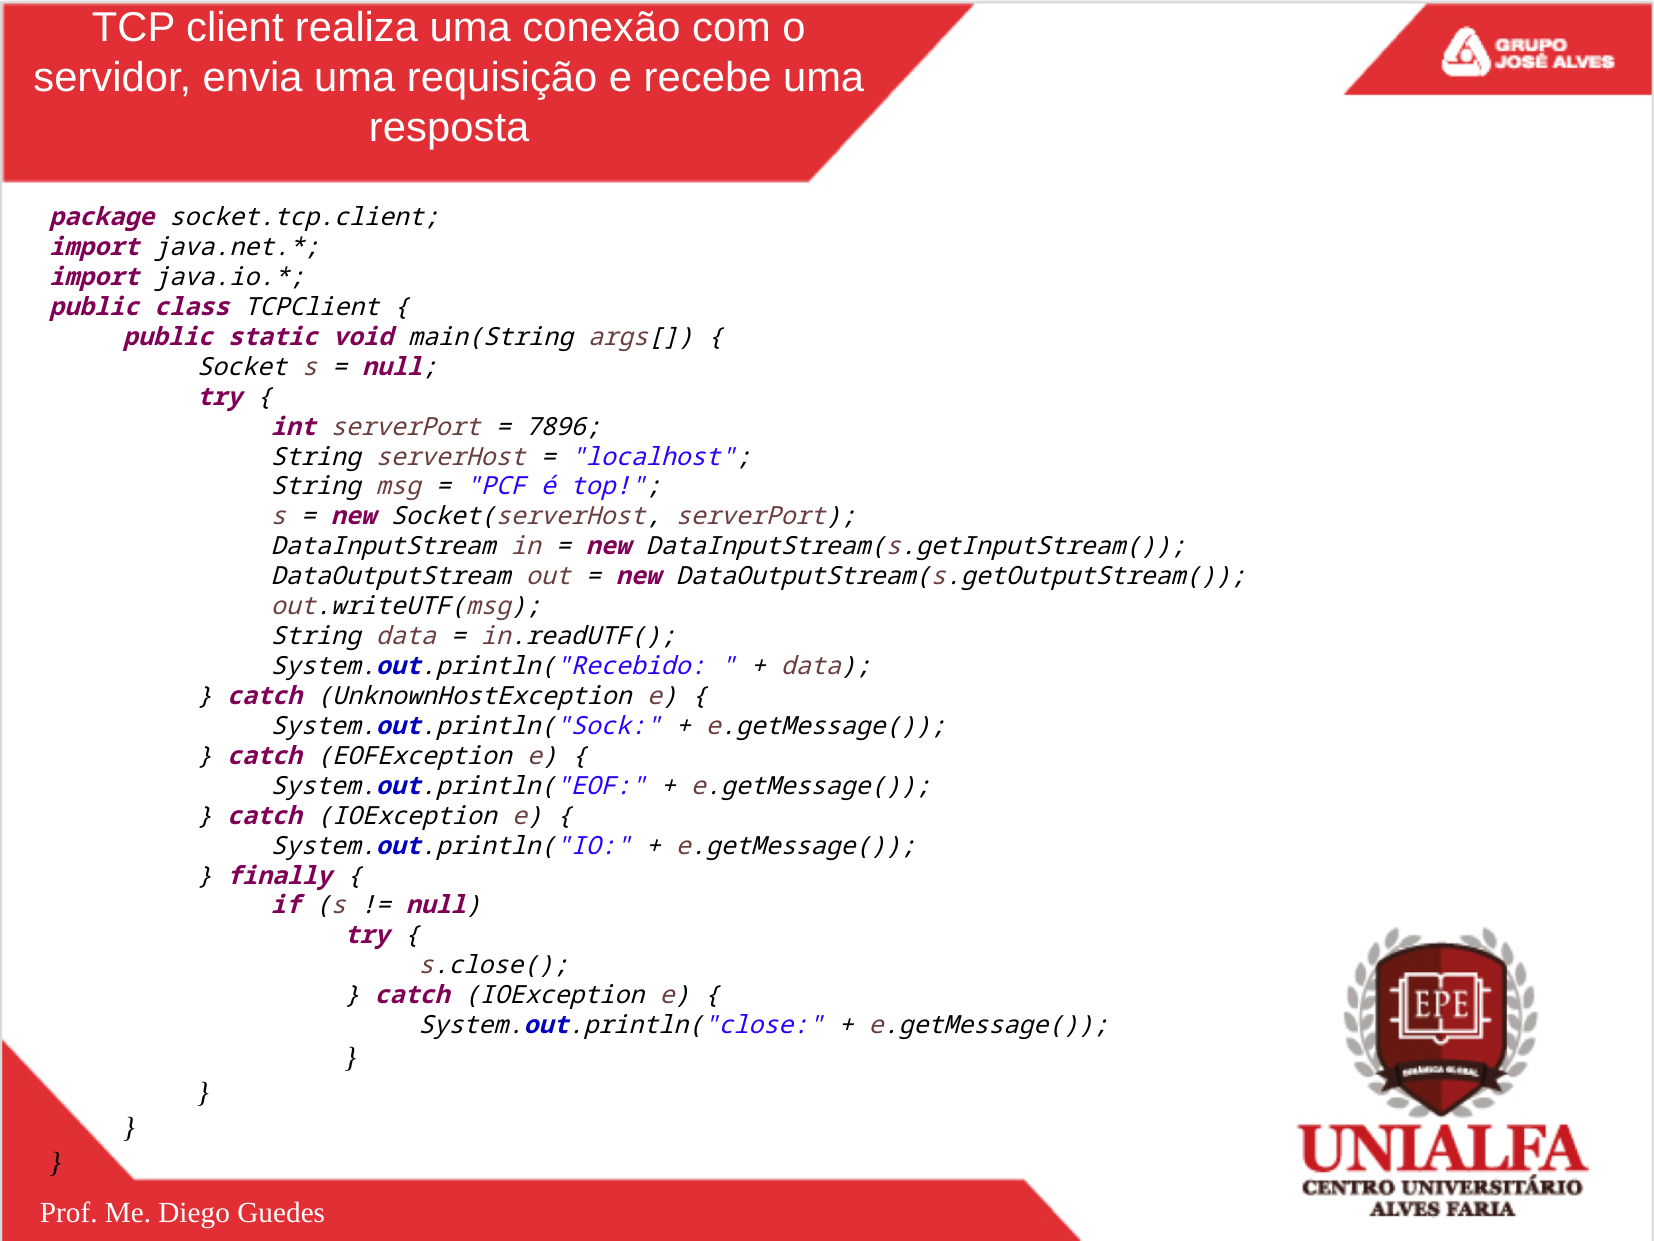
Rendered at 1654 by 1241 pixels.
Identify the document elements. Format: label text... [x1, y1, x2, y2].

text_box package socket.tcp.client; import java.net.*; import java.io.*; public class TCPClient { public static void main(String args[]) { Socket s = null; try { int serverPort = 7896; String serverHost = "localhost"; String msg = "PCF é top!"; s = new Socket(serverHost, serverPort); DataInputStream in = new DataInputStream(s.getInputStream()); DataOutputStream out = new DataOutputStream(s.getOutputStream()); out.writeUTF(msg); String data = in.readUTF(); System.out.println("Recebido: " + data); } catch (UnknownHostException e) { System.out.println("Sock:" + e.getMessage()); } catch (EOFException e) { System.out.println("EOF:" + e.getMessage()); } catch (IOException e) { System.out.println("IO:" + e.getMessage()); } finally { if (s != null) try { s.close(); } catch (IOException e) { System.out.println("close:" + e.getMessage()); } } } } [49, 200, 1462, 1045]
picture [0, 0, 1654, 1241]
title TCP client realiza uma conexão com o servidor, envia uma requisição e recebe uma resposta [1, 0, 904, 159]
